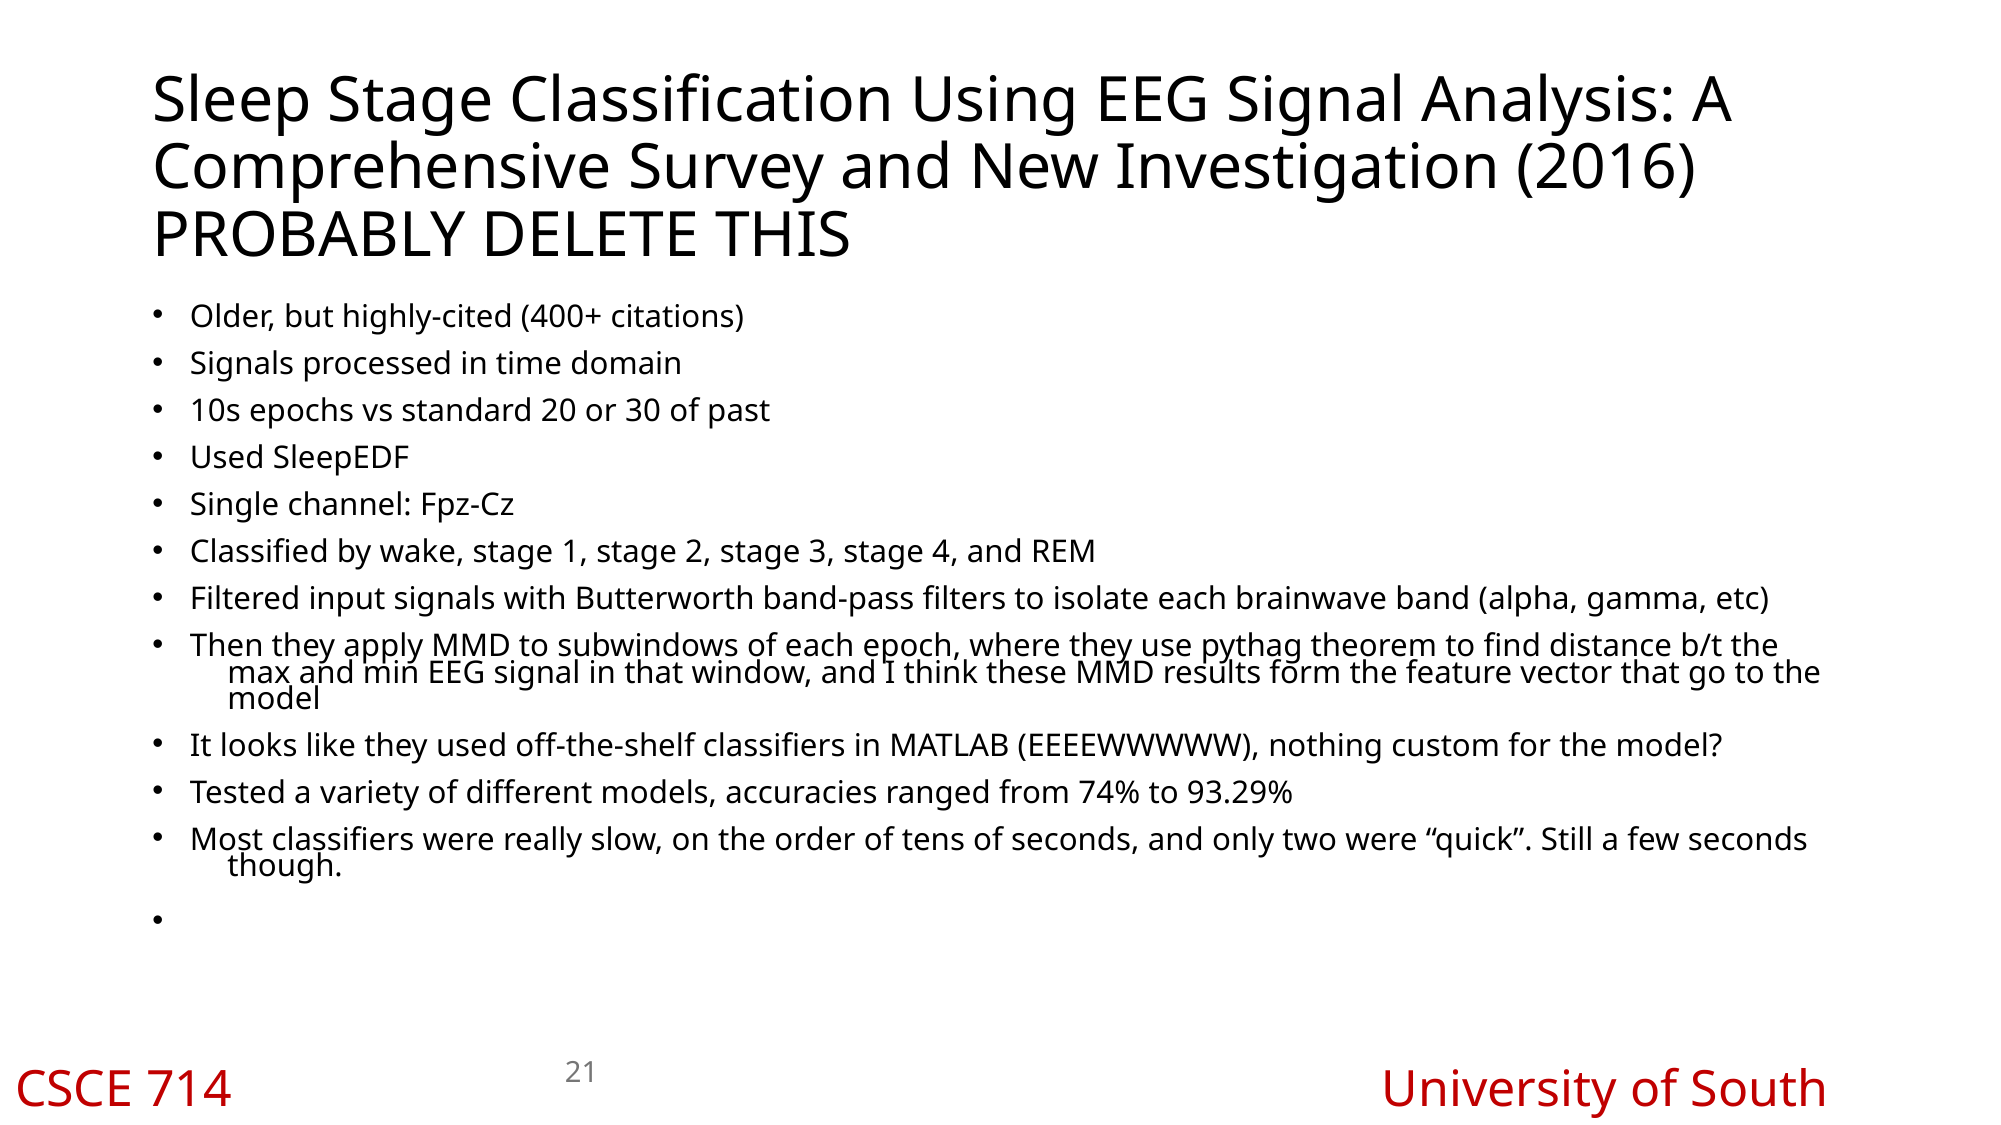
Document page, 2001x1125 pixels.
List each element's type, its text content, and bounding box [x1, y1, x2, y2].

text_box CSCE 714 [0, 1049, 249, 1125]
list Older, but highly-cited (400+ citations) Signals processed in time domain 10s epochs vs standard 20 or 30 of past Used SleepEDF Single channel: Fpz-Cz Classified by wake, stage 1, stage 2, stage 3, stage 4, and REM Filtered input signals with Butterworth band-pass filters to isolate each brainwave band (alpha, gamma, etc) Then they apply MMD to subwindows of each epoch, where they use pythag theorem to find distance b/t the max and min EEG signal in that window, and I think these MMD results form the feature vector that go to the model It looks like they used off-the-shelf classifiers in MATLAB (EEEEWWWWW), nothing custom for the model? Tested a variety of different models, accuracies ranged from 74% to 93.29% Most classifiers were really slow, on the order of tens of seconds, and only two were “quick”. Still a few seconds though. [137, 299, 1863, 1014]
text_box [549, 1042, 1000, 1103]
text_box University of South Carolina [1366, 1049, 2000, 1125]
title Sleep Stage Classification Using EEG Signal Analysis: A Comprehensive Survey and New Investigation (2016) PROBABLY DELETE THIS [137, 59, 1863, 278]
